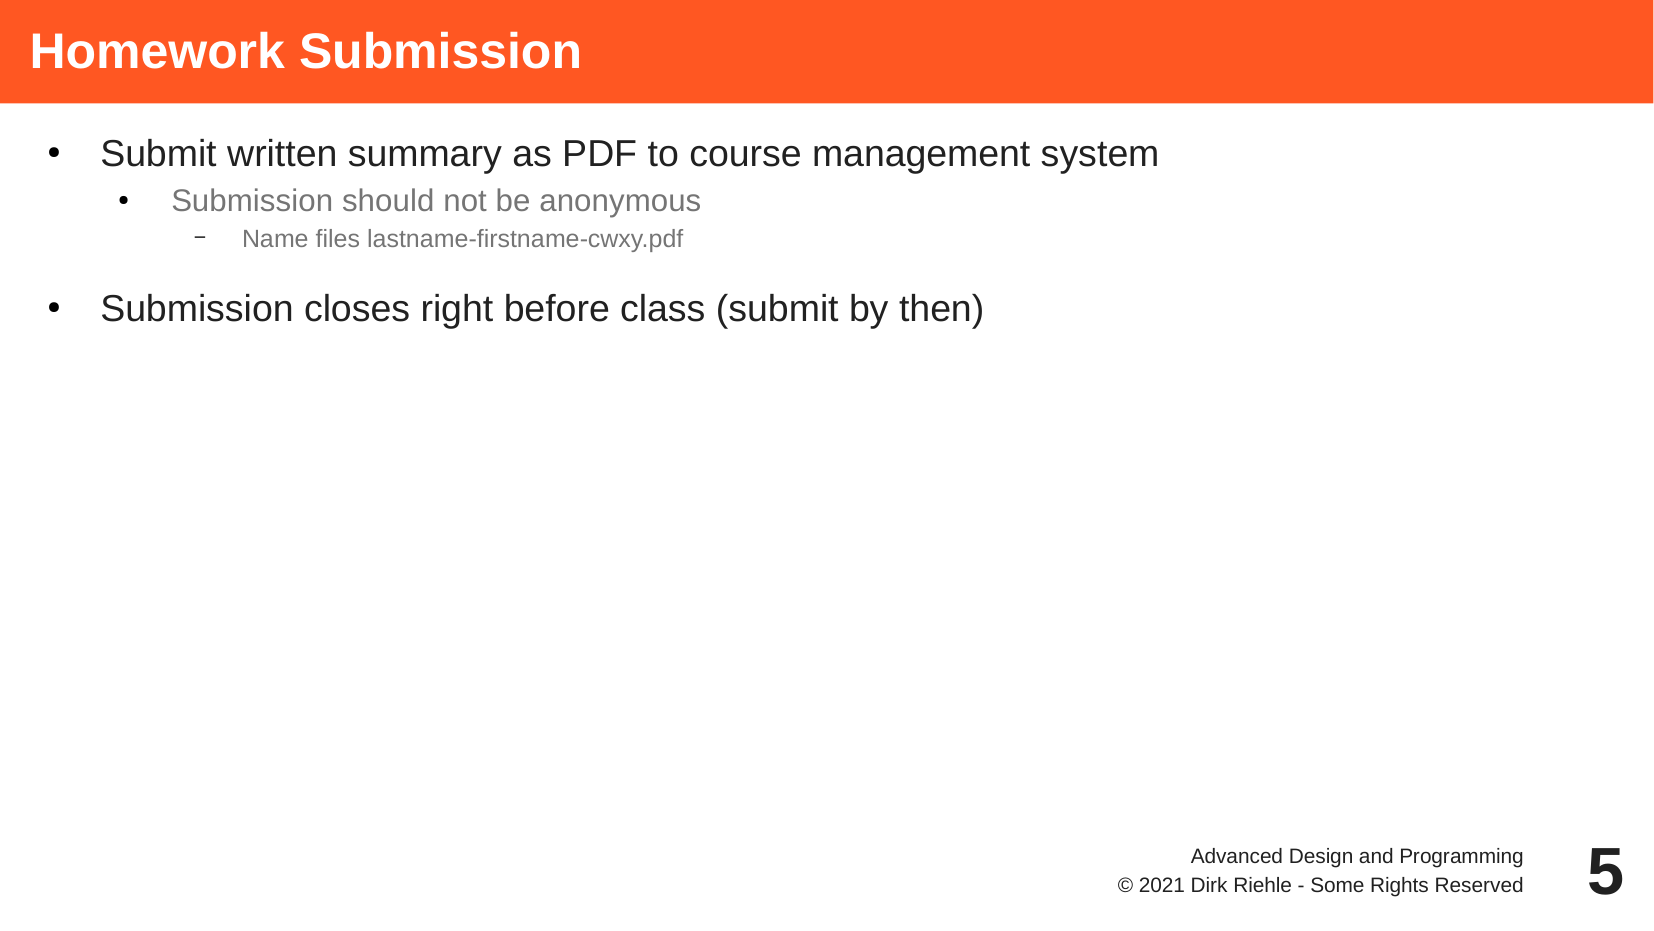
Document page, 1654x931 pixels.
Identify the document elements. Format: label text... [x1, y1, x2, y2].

list Submit written summary as PDF to course management system Submission should not be anonymous Name files lastname-firstname-cwxy.pdf Submission closes right before class (submit by then) [29, 132, 1625, 813]
title Homework Submission [0, 0, 1654, 104]
